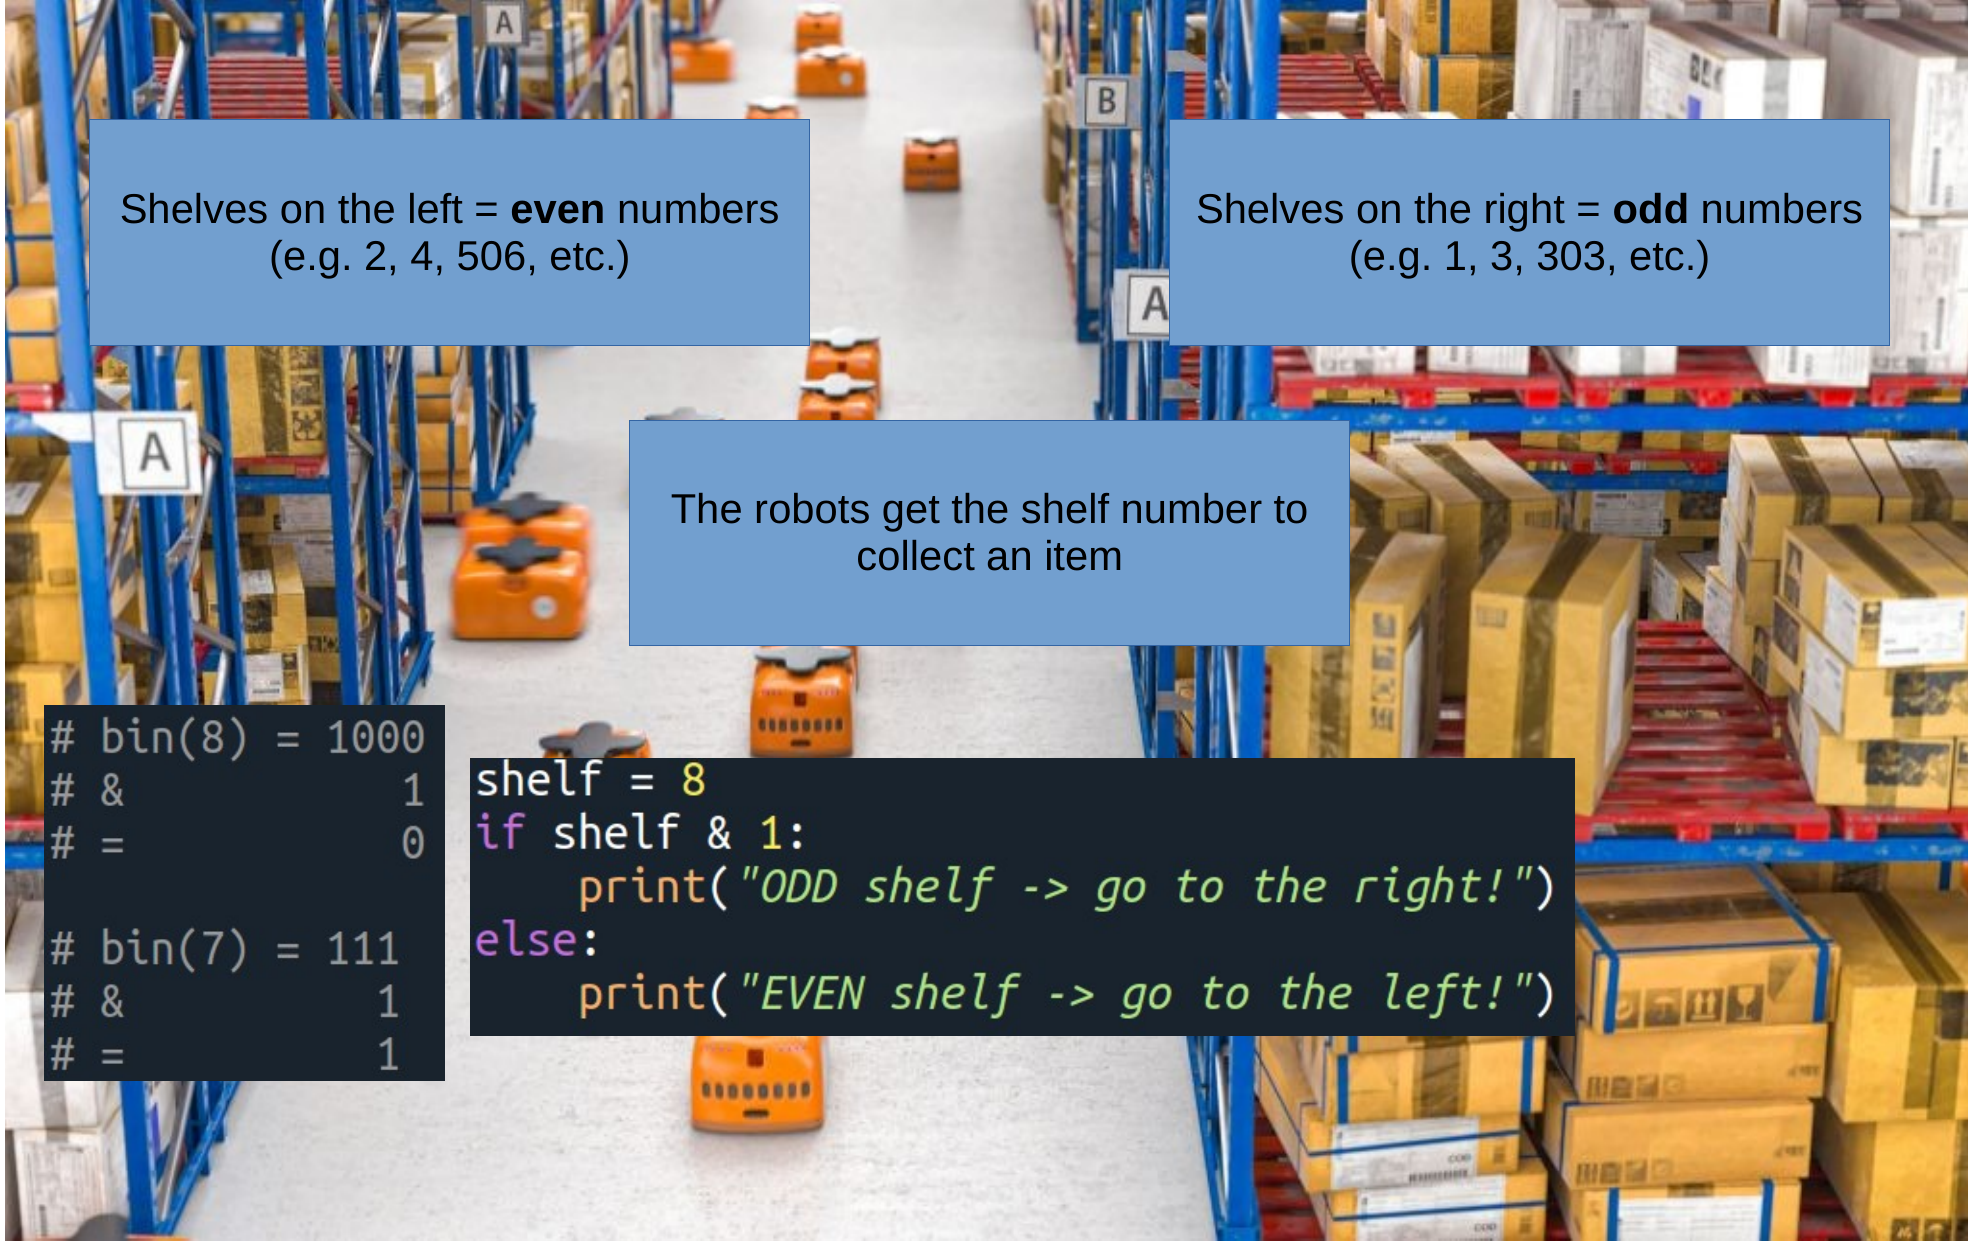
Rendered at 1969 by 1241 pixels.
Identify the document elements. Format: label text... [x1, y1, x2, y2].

text_box The robots get the shelf number to collect an item [629, 420, 1350, 646]
picture [5, 0, 1968, 1241]
text_box Shelves on the right = odd numbers (e.g. 1, 3, 303, etc.) [1169, 119, 1890, 346]
text_box Shelves on the left = even numbers (e.g. 2, 4, 506, etc.) [89, 119, 810, 346]
